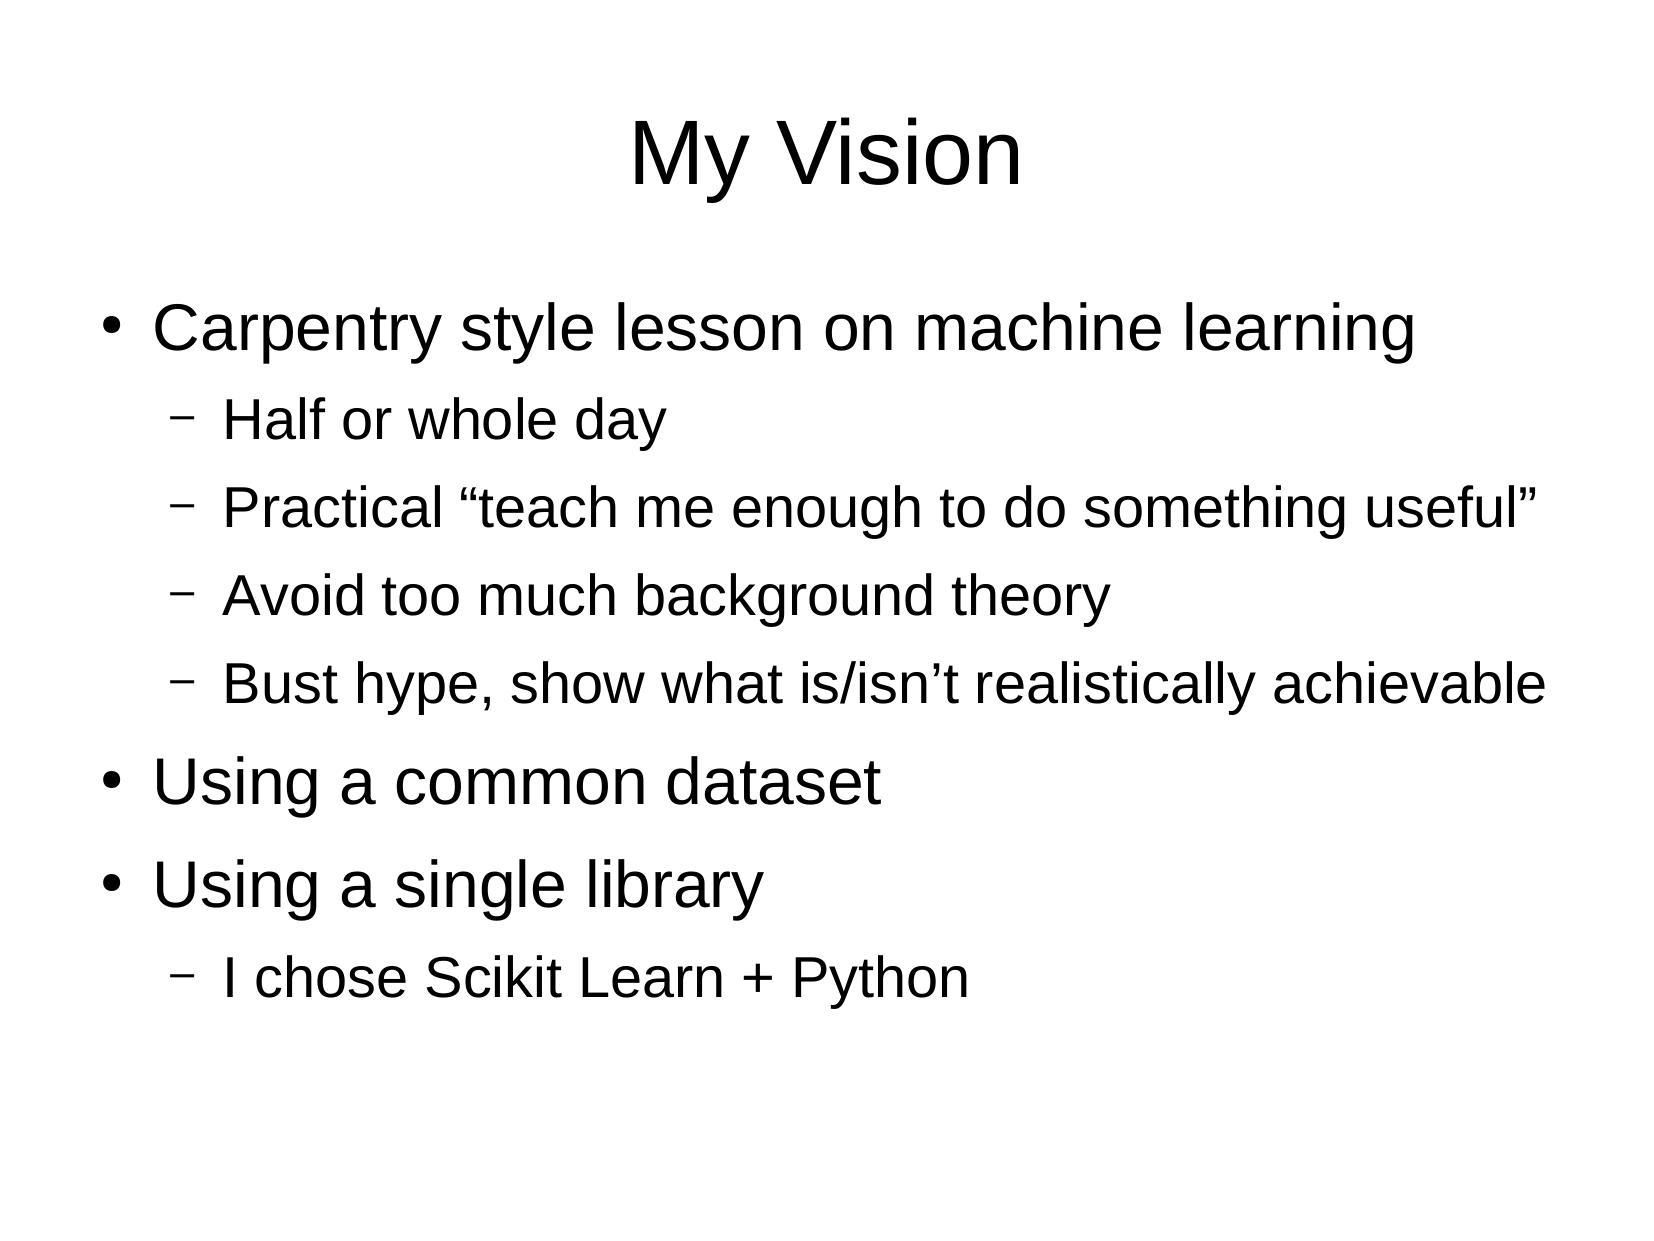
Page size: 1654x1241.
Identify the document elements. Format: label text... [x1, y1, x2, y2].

title My Vision [82, 49, 1571, 257]
list Carpentry style lesson on machine learning Half or whole day Practical “teach me enough to do something useful” Avoid too much background theory Bust hype, show what is/isn’t realistically achievable Using a common dataset Using a single library I chose Scikit Learn + Python [82, 290, 1571, 1010]
